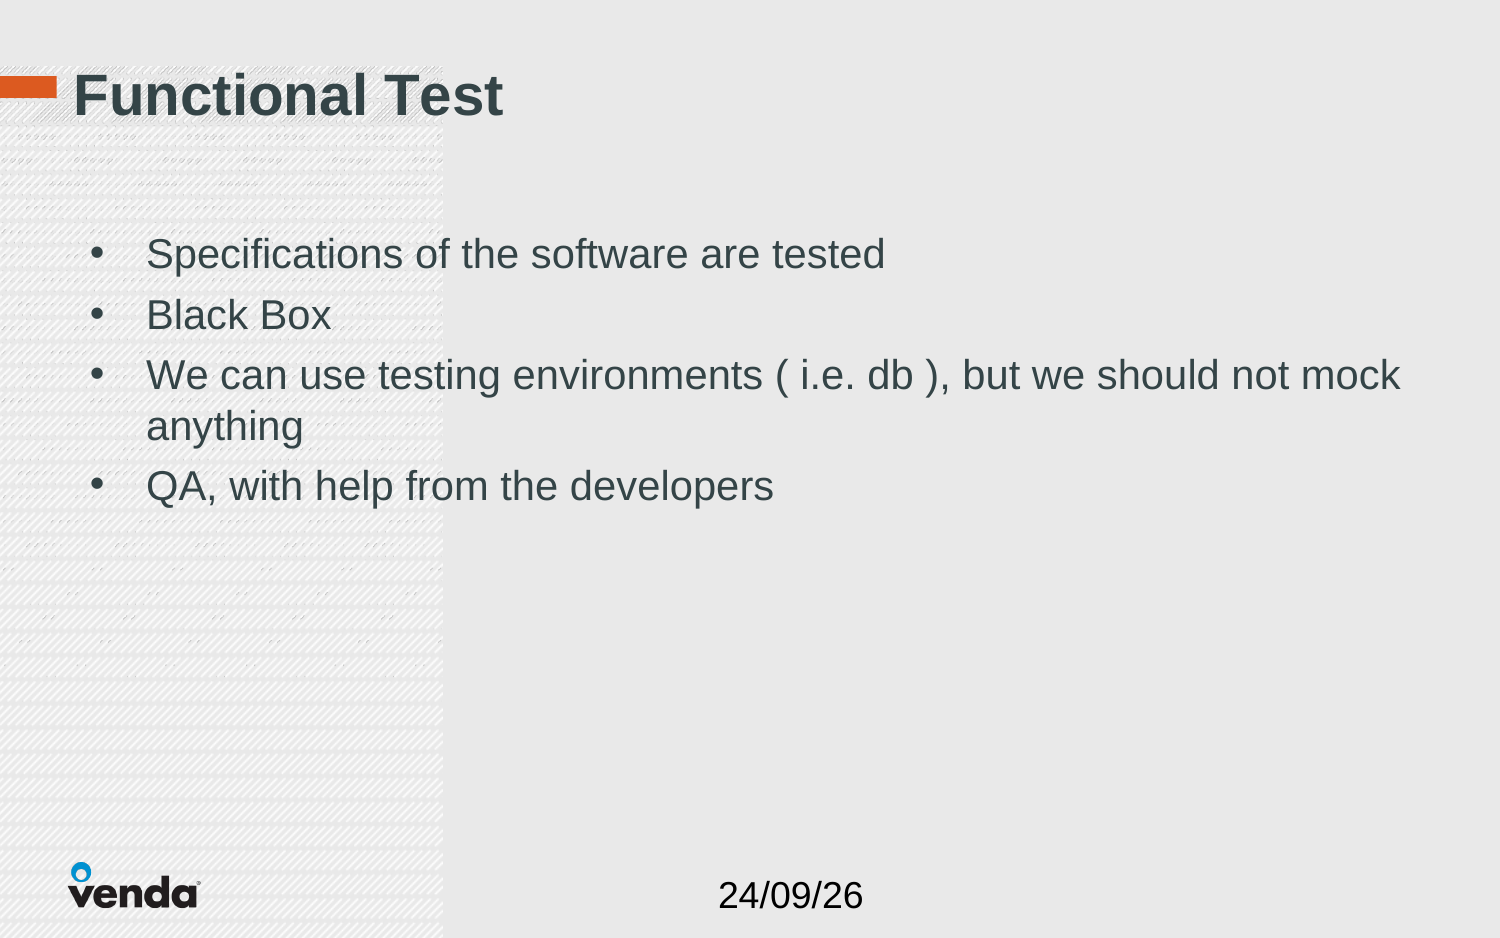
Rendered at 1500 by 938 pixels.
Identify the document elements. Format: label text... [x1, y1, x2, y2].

title Functional Test [59, 65, 1410, 235]
list Specifications of the software are tested Black Box We can use testing environments ( i.e. db ), but we should not mock anything QA, with help from the developers [75, 219, 1425, 839]
picture [0, 66, 443, 938]
